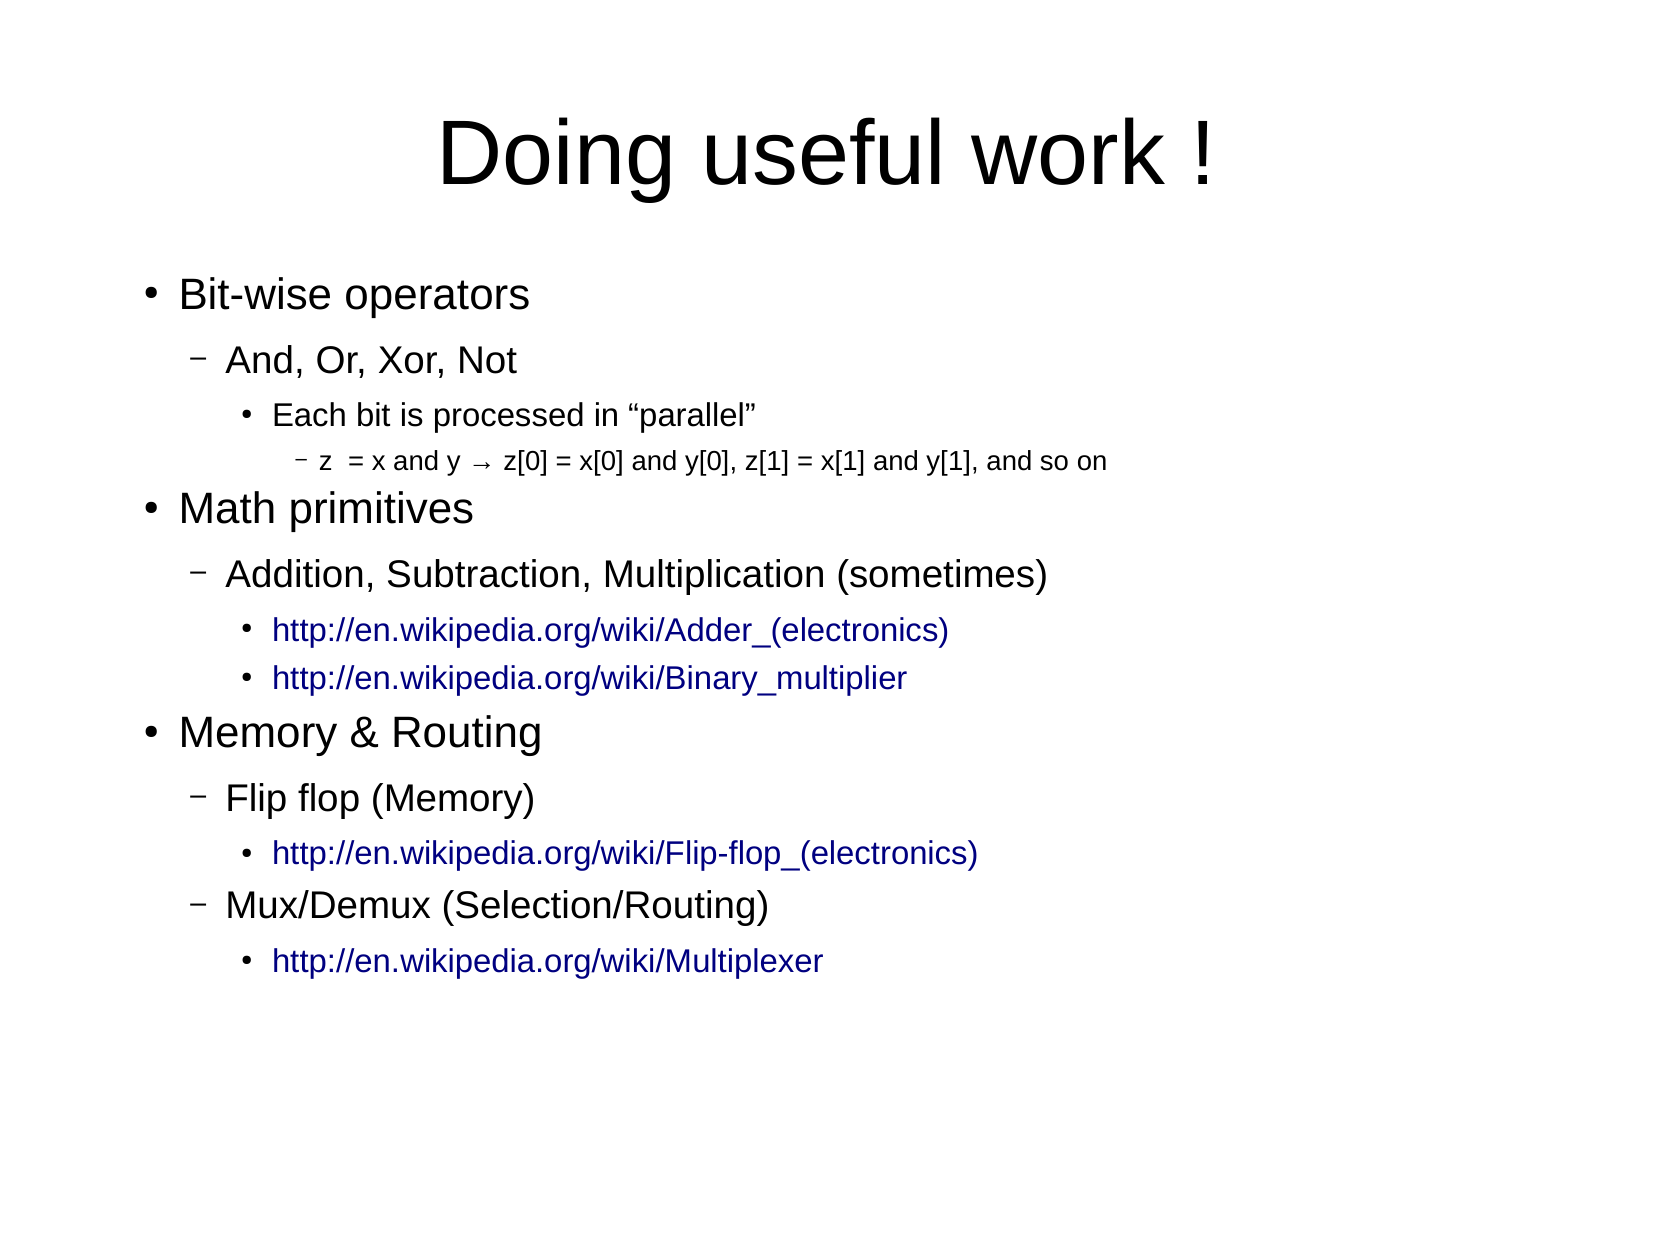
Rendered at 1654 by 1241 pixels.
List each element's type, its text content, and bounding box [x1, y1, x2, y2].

title Doing useful work ! [82, 49, 1571, 257]
list Bit-wise operators And, Or, Xor, Not Each bit is processed in “parallel” z = x and y → z[0] = x[0] and y[0], z[1] = x[1] and y[1], and so on Math primitives Addition, Subtraction, Multiplication (sometimes) http://en.wikipedia.org/wiki/Adder_(electronics) http://en.wikipedia.org/wiki/Binary_multiplier Memory & Routing Flip flop (Memory) http://en.wikipedia.org/wiki/Flip-flop_(electronics) Mux/Demux (Selection/Routing) http://en.wikipedia.org/wiki/Multiplexer [131, 270, 1621, 990]
